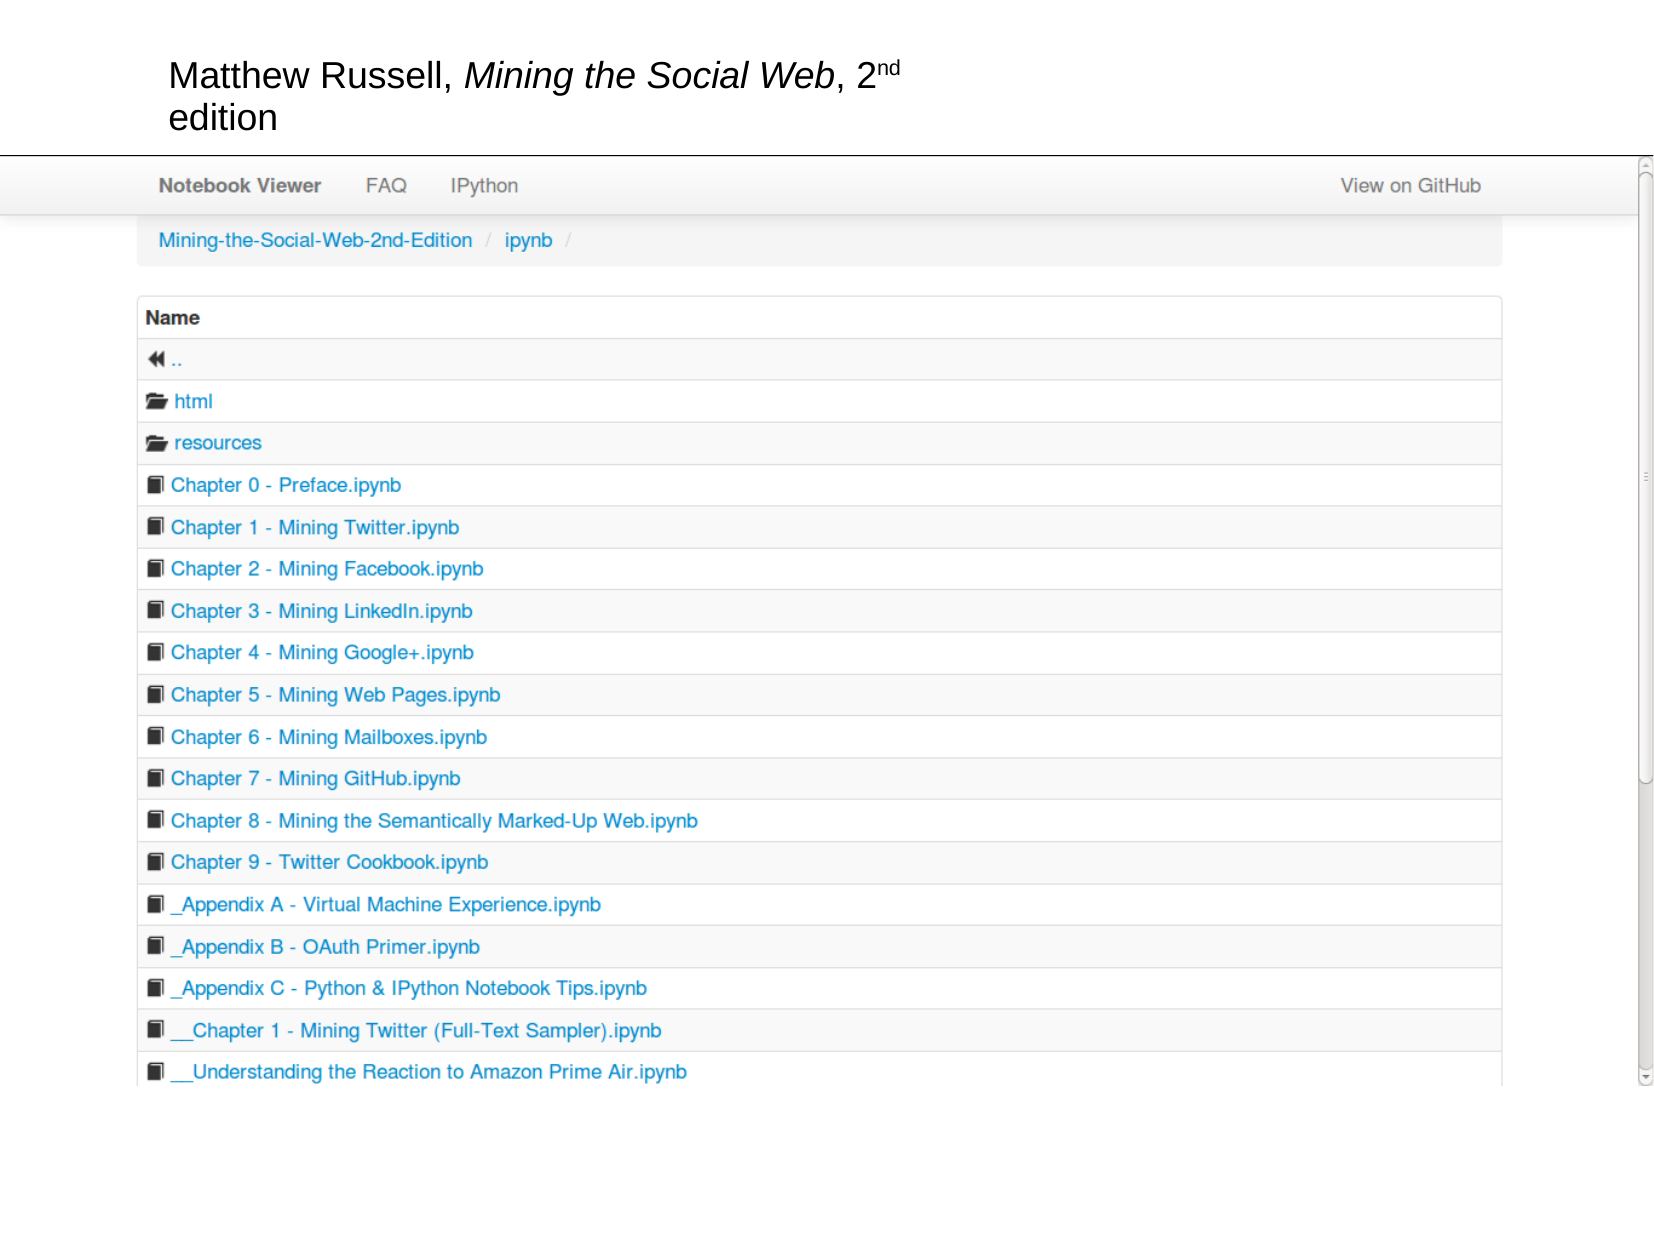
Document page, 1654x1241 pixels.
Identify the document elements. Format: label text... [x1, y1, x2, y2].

text_box Matthew Russell, Mining the Social Web, 2nd edition [153, 47, 993, 148]
picture [0, 155, 1654, 1086]
